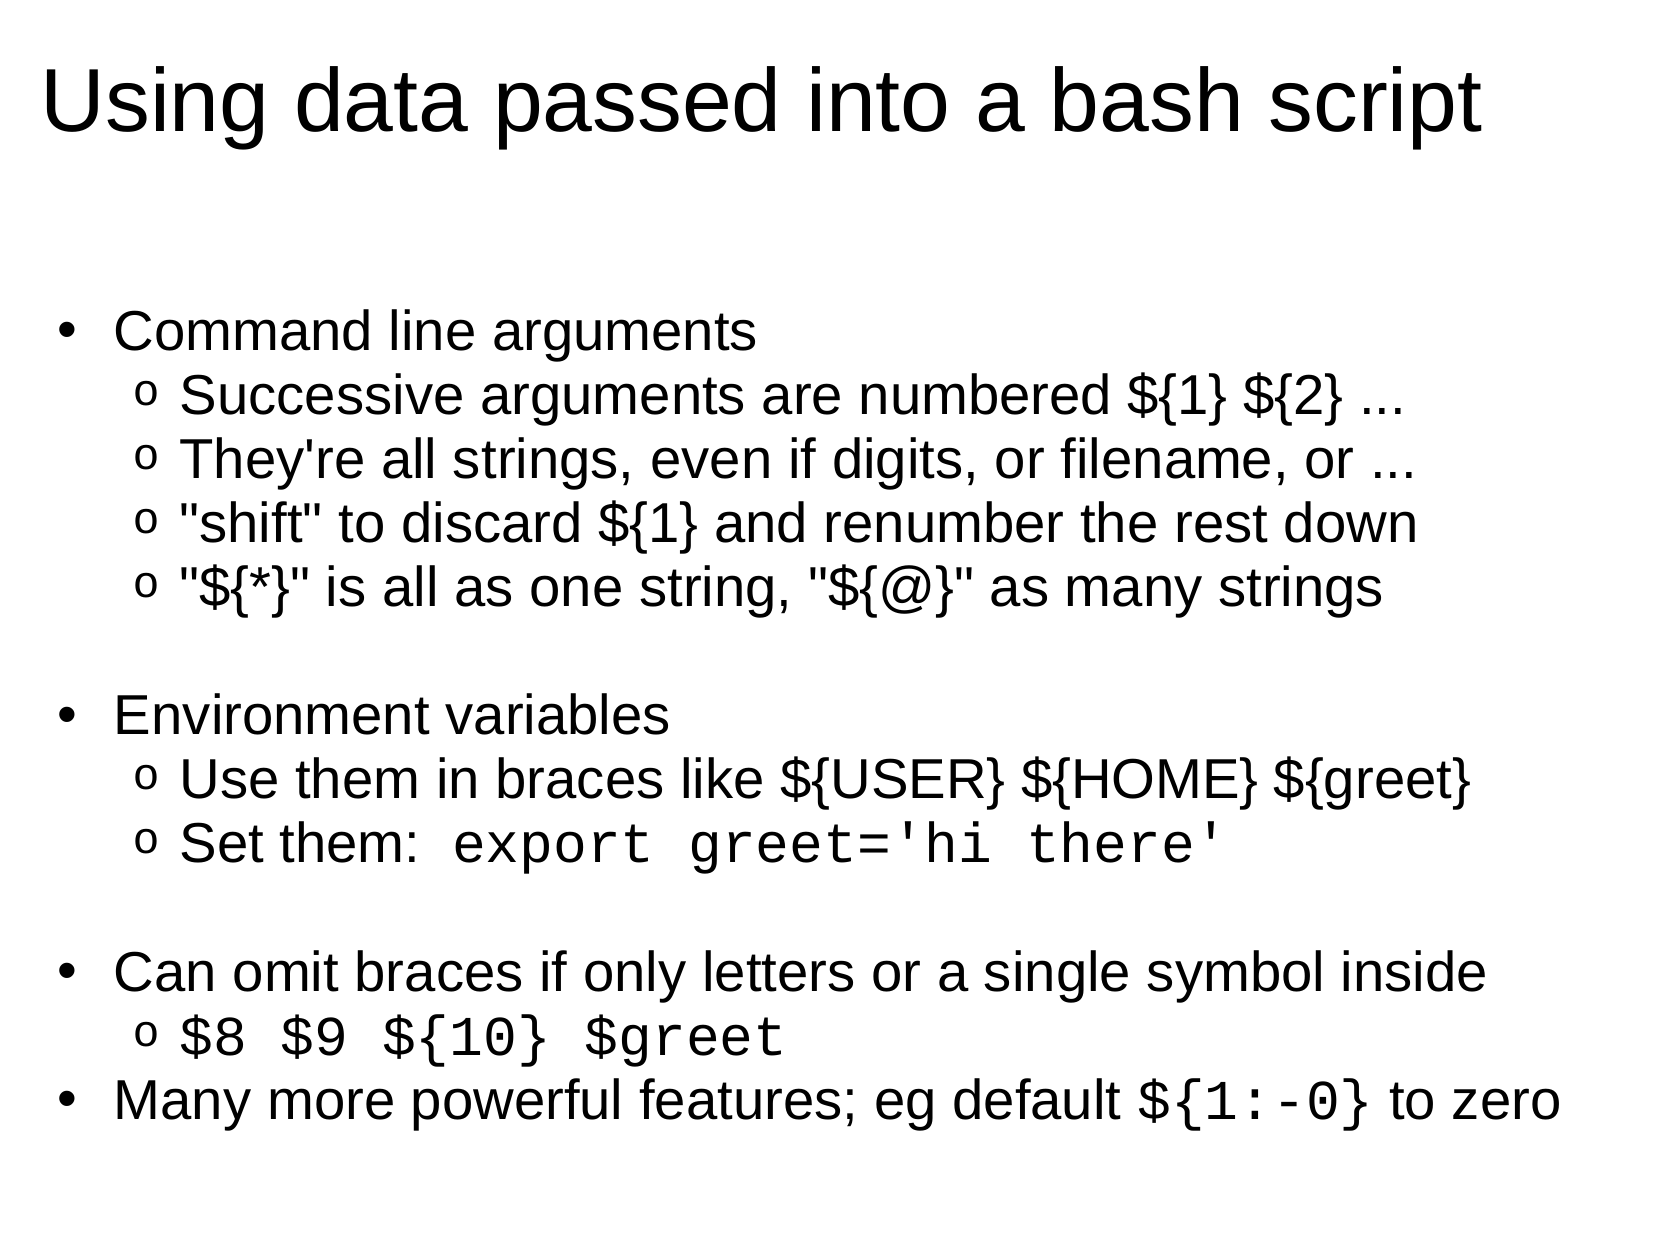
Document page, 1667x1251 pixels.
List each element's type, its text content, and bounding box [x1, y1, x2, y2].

title Using data passed into a bash script [40, 50, 1627, 201]
list Command line arguments Successive arguments are numbered ${1} ${2} ... They're all strings, even if digits, or filename, or ... "shift" to discard ${1} and renumber the rest down "${*}" is all as one string, "${@}" as many strings Environment variables Use them in braces like ${USER} ${HOME} ${greet} Set them: export greet='hi there' Can omit braces if only letters or a single symbol inside $8 $9 ${10} $greet Many more powerful features; eg default ${1:-0} to zero [38, 298, 1625, 1199]
